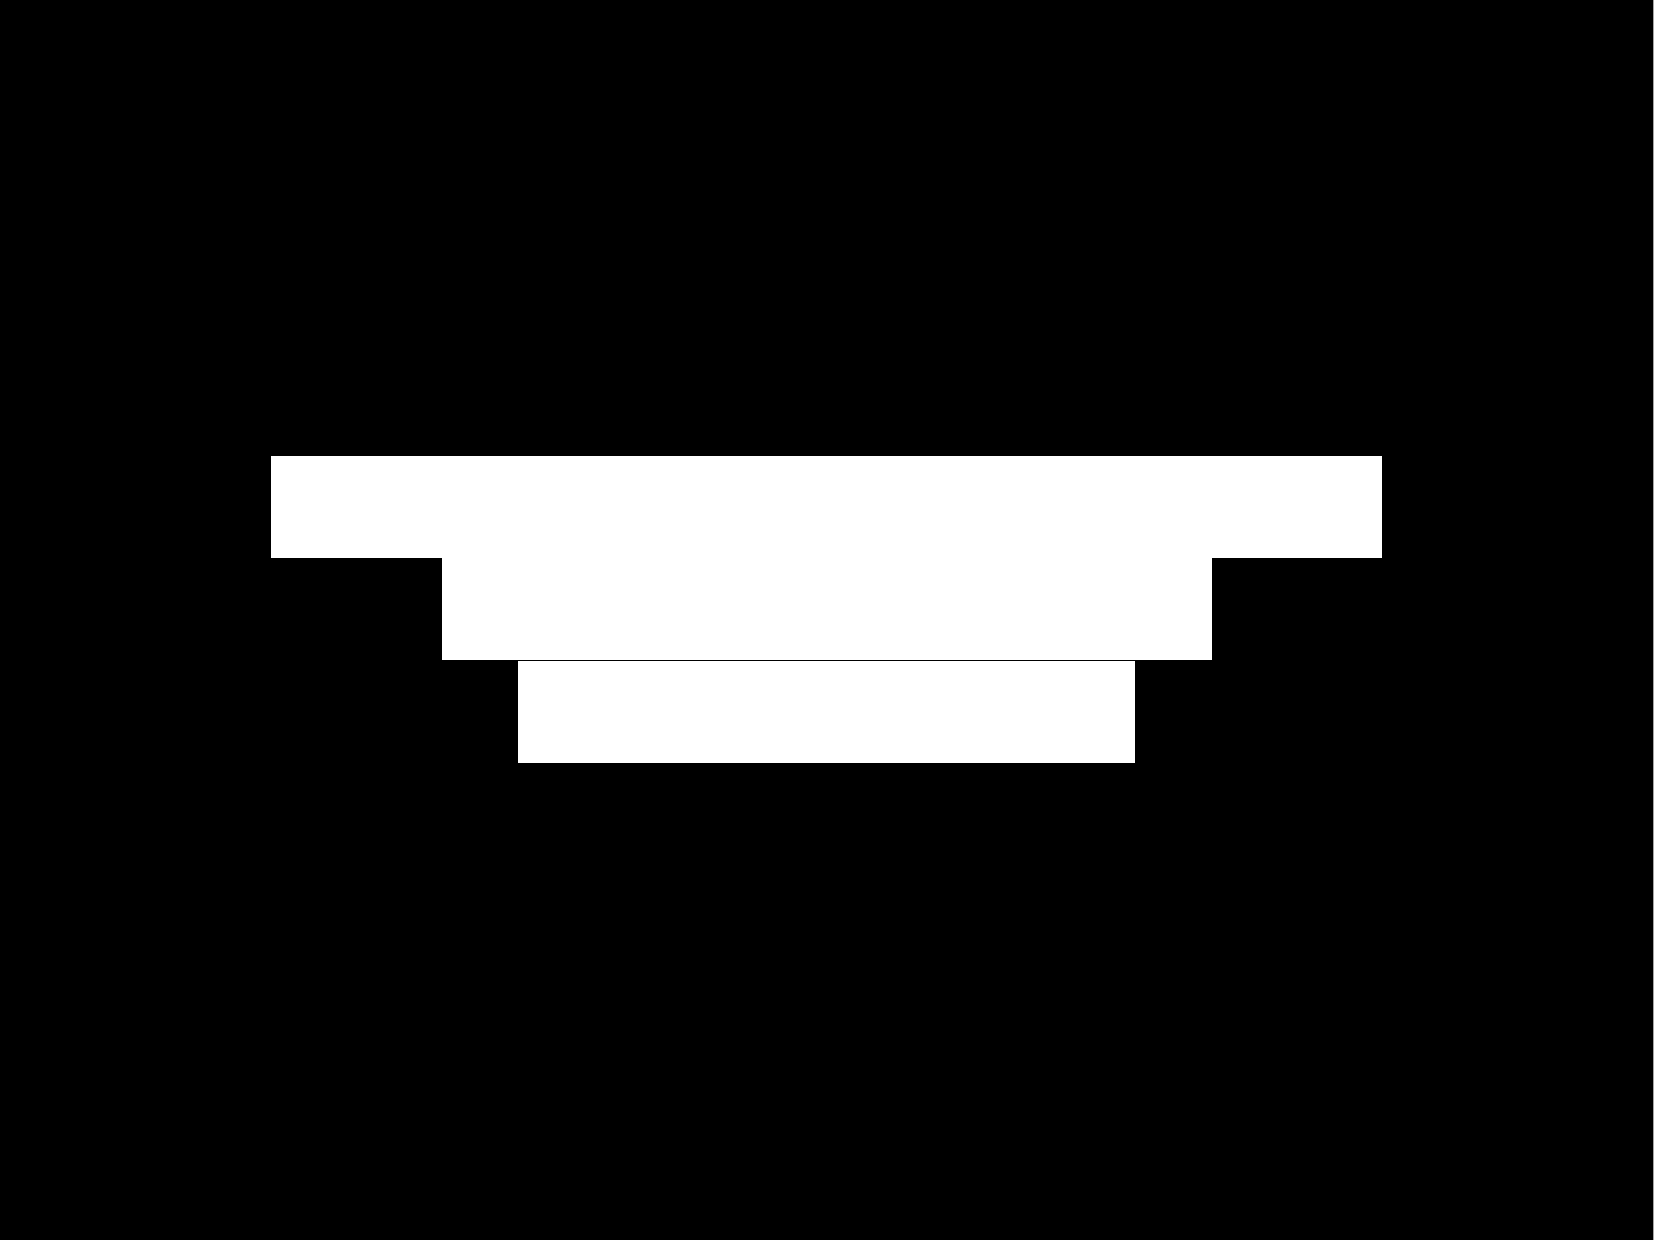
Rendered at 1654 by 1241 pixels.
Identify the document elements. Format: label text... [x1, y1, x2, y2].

subtitle Glória, rompendo em glória De glória em glória Reflete a glória [82, 49, 1571, 1170]
